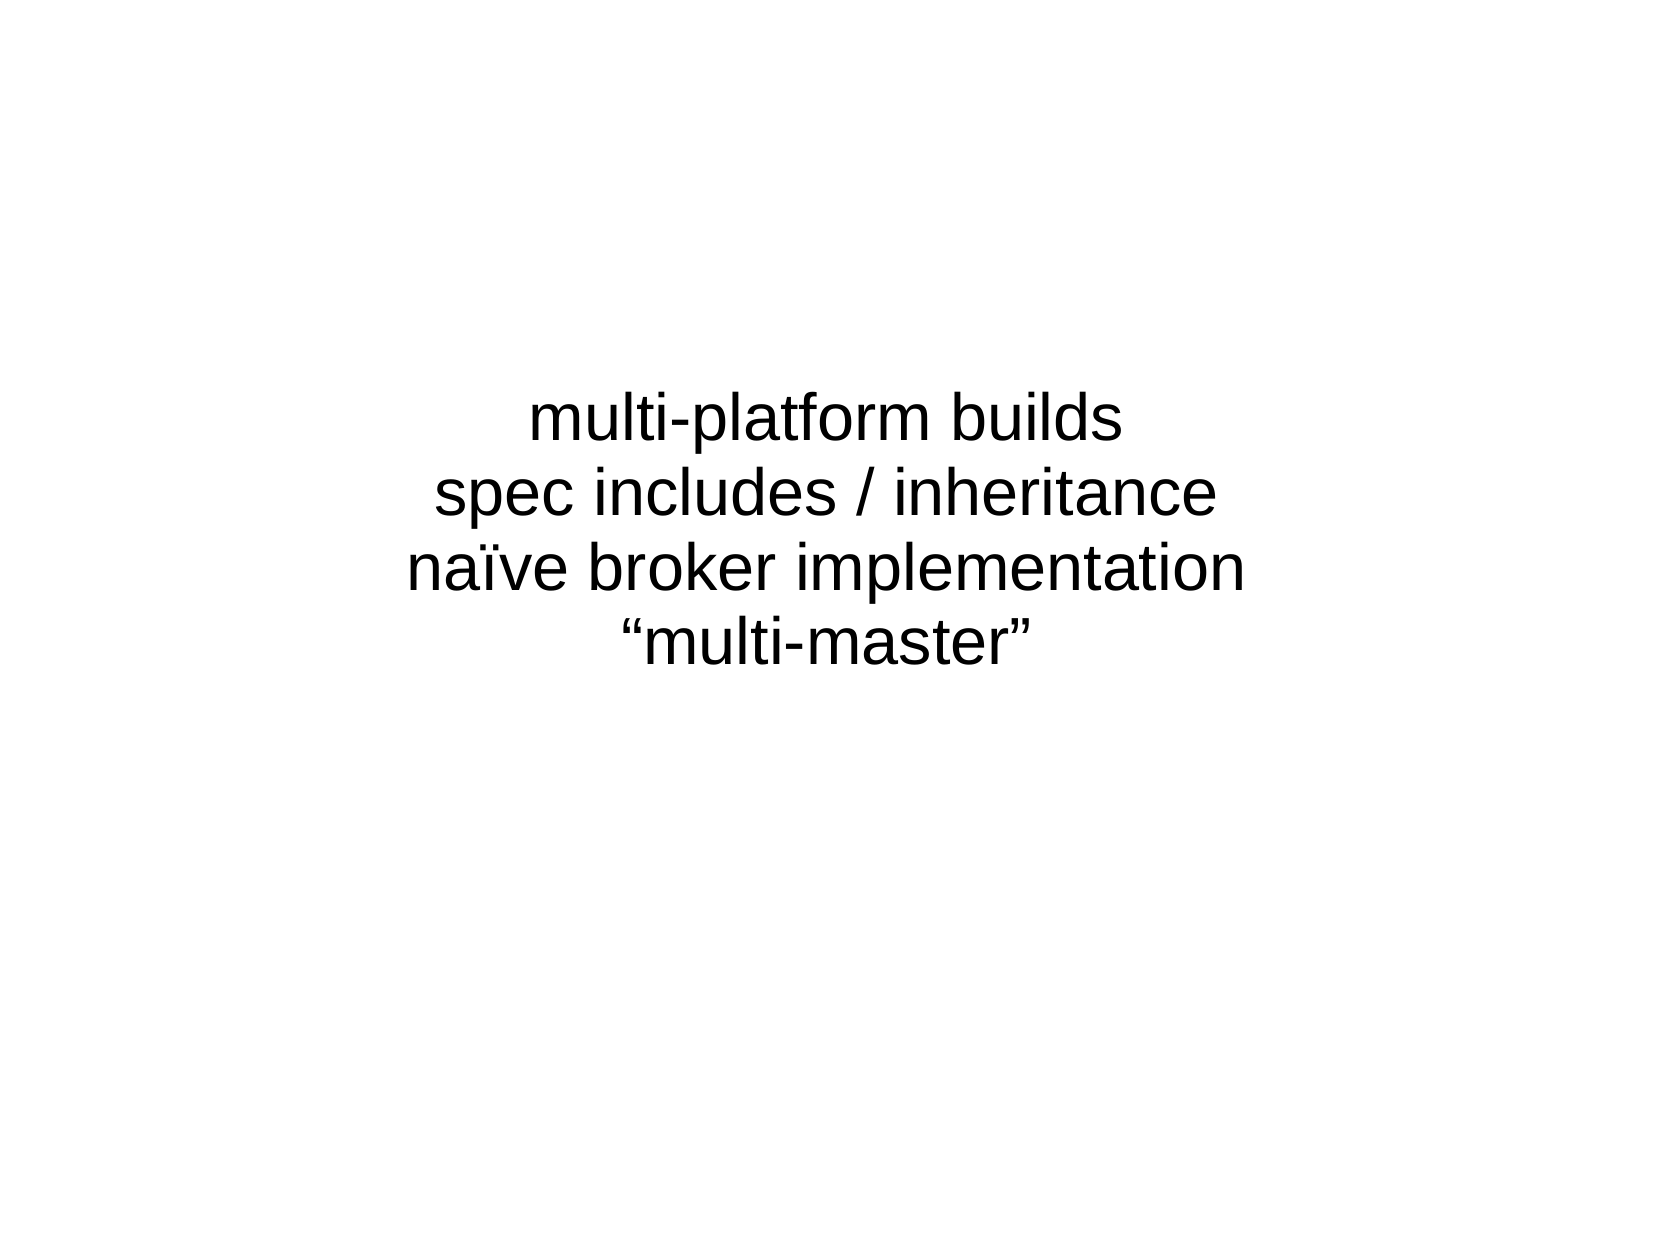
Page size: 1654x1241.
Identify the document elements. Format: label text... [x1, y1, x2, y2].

subtitle multi-platform builds spec includes / inheritance naïve broker implementation “multi-master” [82, 49, 1571, 1010]
